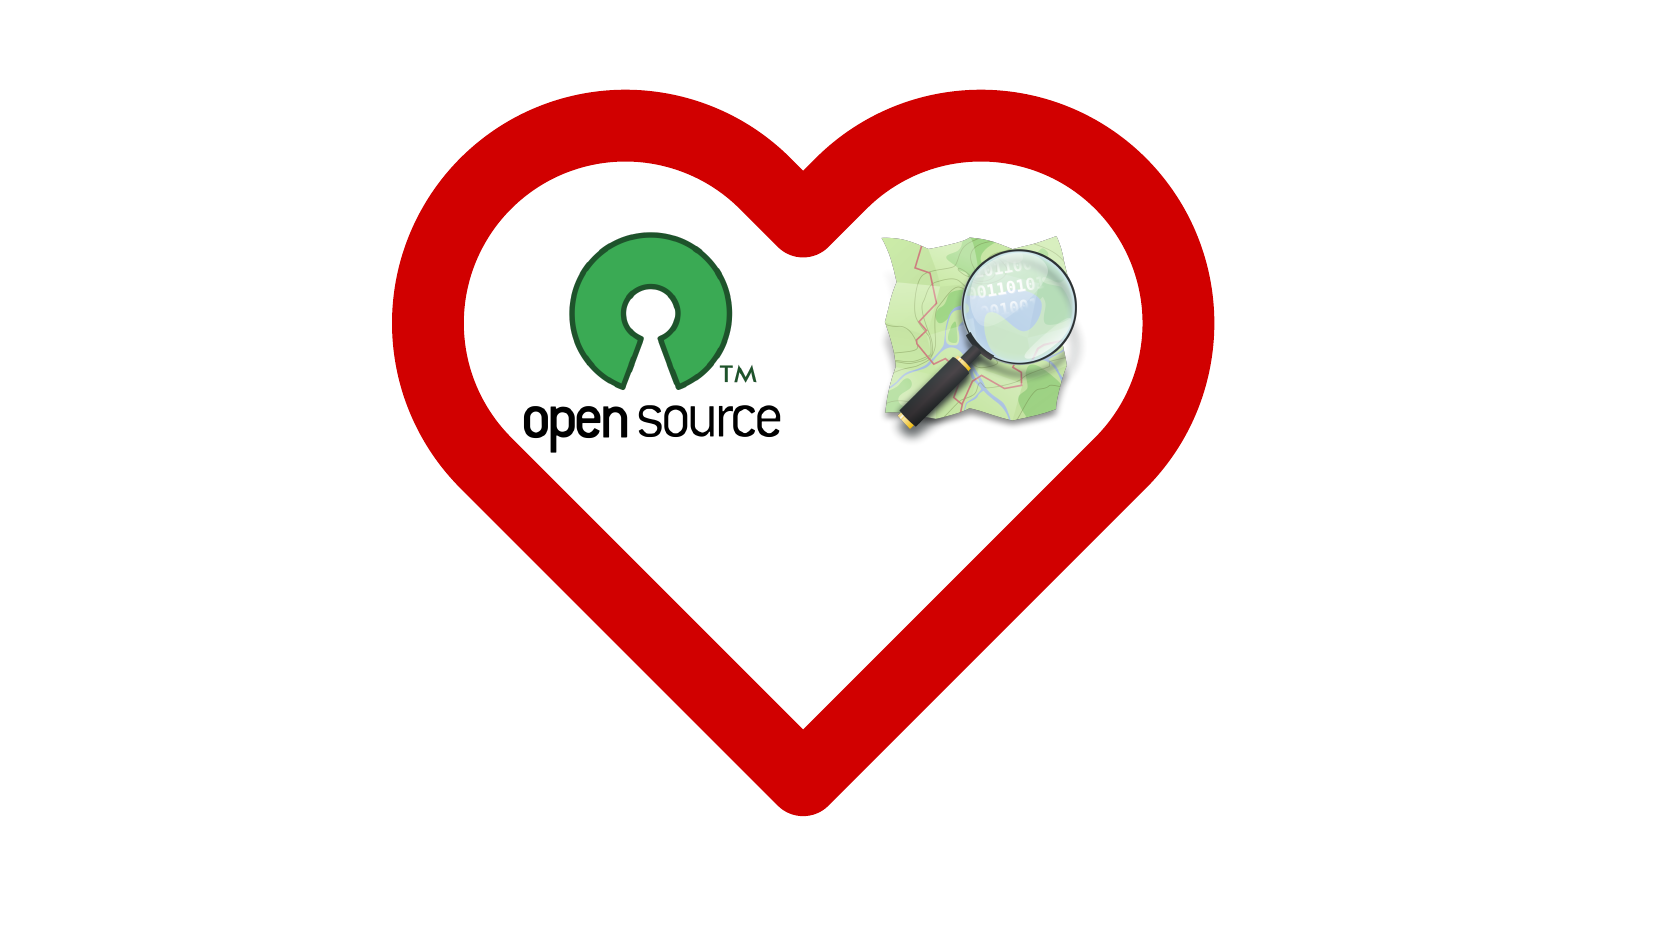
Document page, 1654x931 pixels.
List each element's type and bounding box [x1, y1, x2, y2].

picture [354, 0, 1252, 898]
